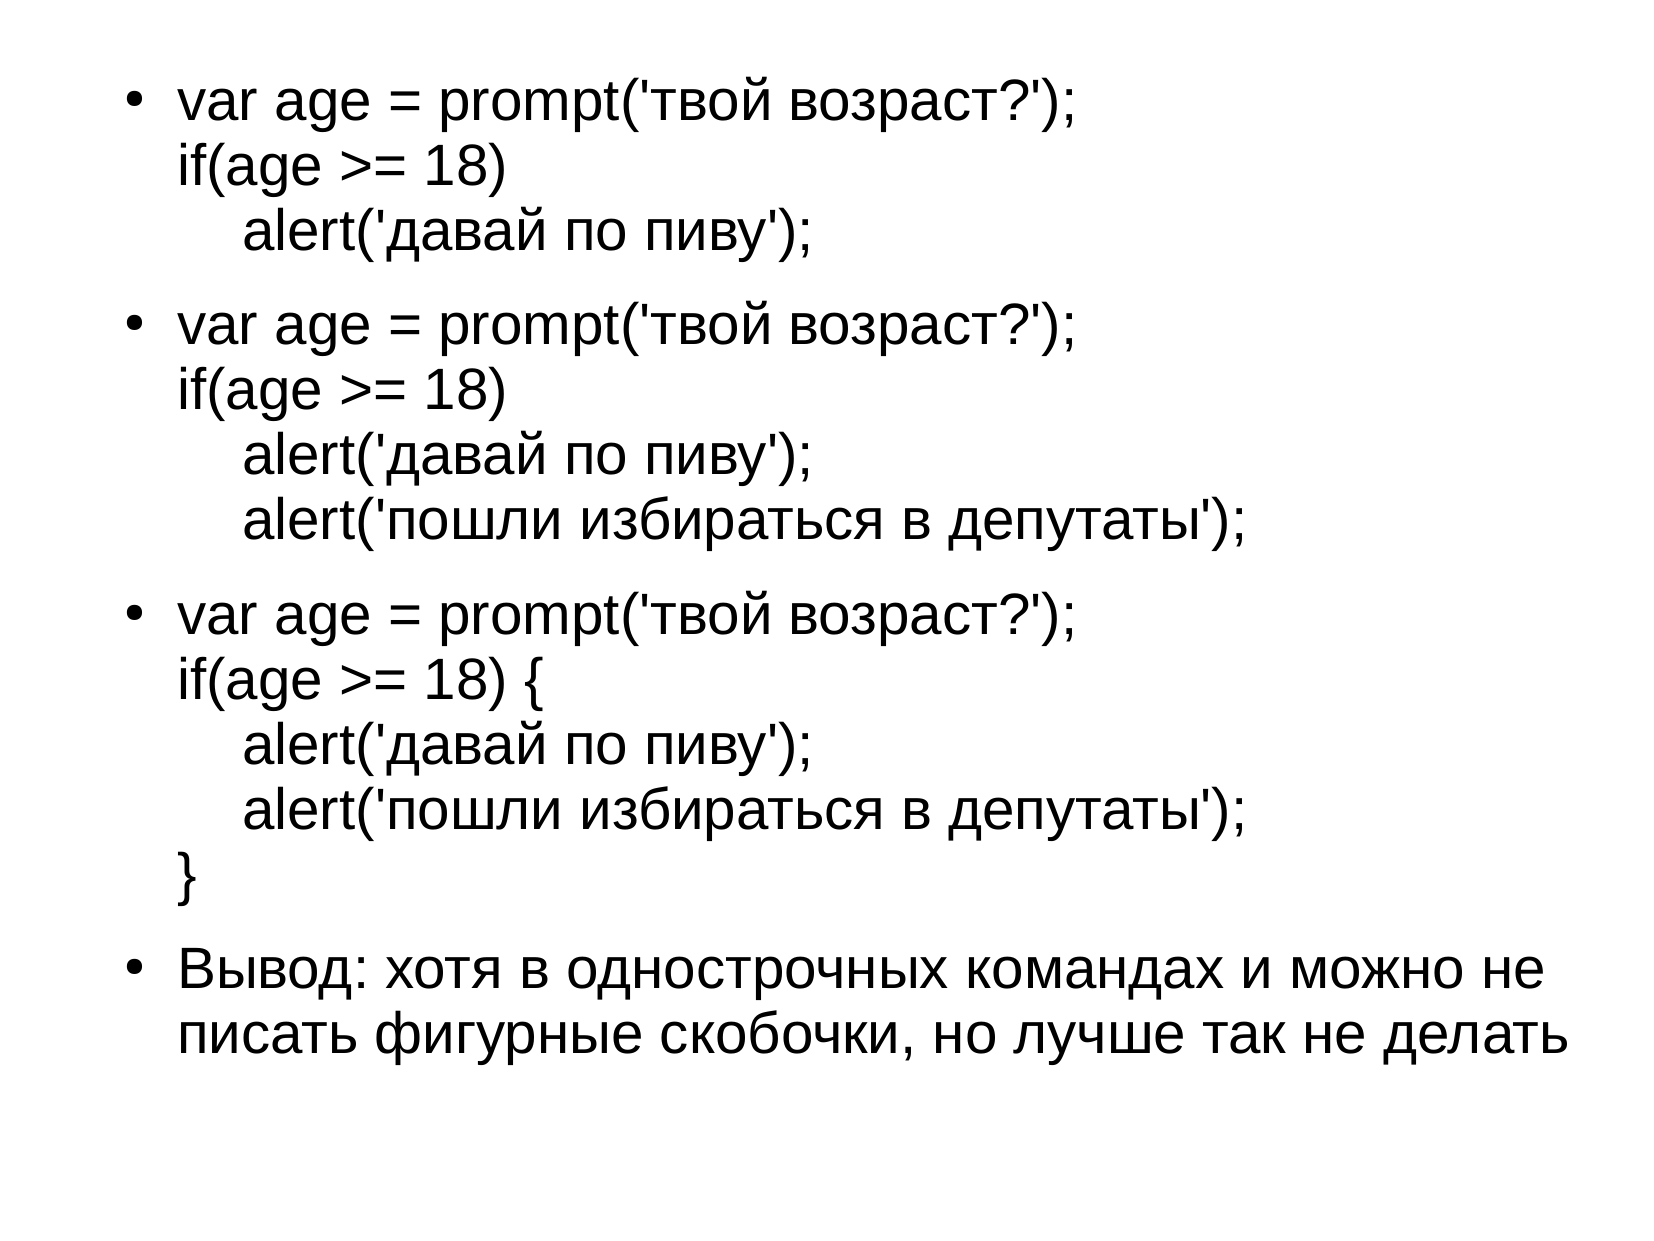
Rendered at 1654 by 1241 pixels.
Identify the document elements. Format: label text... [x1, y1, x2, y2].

list var age = prompt('твой возраст?'); if(age >= 18) alert('давай по пиву'); var age = prompt('твой возраст?'); if(age >= 18) alert('давай по пиву'); alert('пошли избираться в депутаты'); var age = prompt('твой возраст?'); if(age >= 18) { alert('давай по пиву'); alert('пошли избираться в депутаты'); } Вывод: хотя в однострочных командах и можно не писать фигурные скобочки, но лучше так не делать [106, 67, 1595, 1128]
